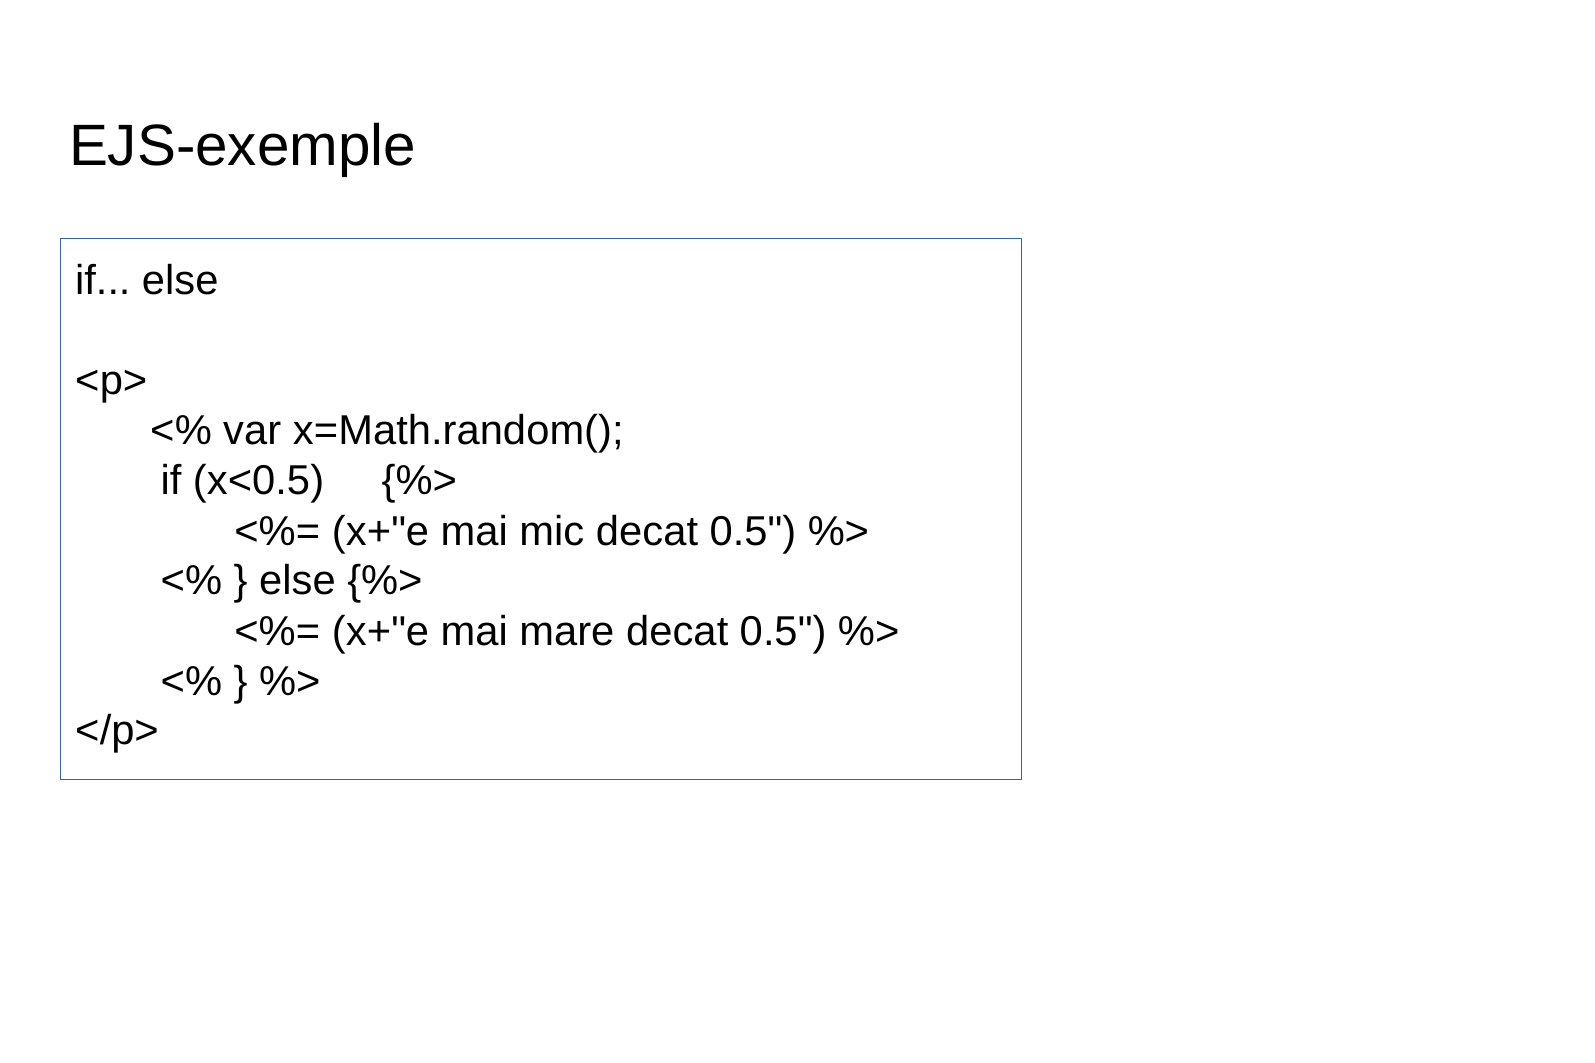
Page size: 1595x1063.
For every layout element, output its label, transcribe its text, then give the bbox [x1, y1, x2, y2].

list if... else <p> <% var x=Math.random(); if (x<0.5) {%> <%= (x+"e mai mic decat 0.5") %> <% } else {%> <%= (x+"e mai mare decat 0.5") %> <% } %> </p> [60, 238, 1022, 780]
title EJS-exemple [54, 91, 1541, 211]
